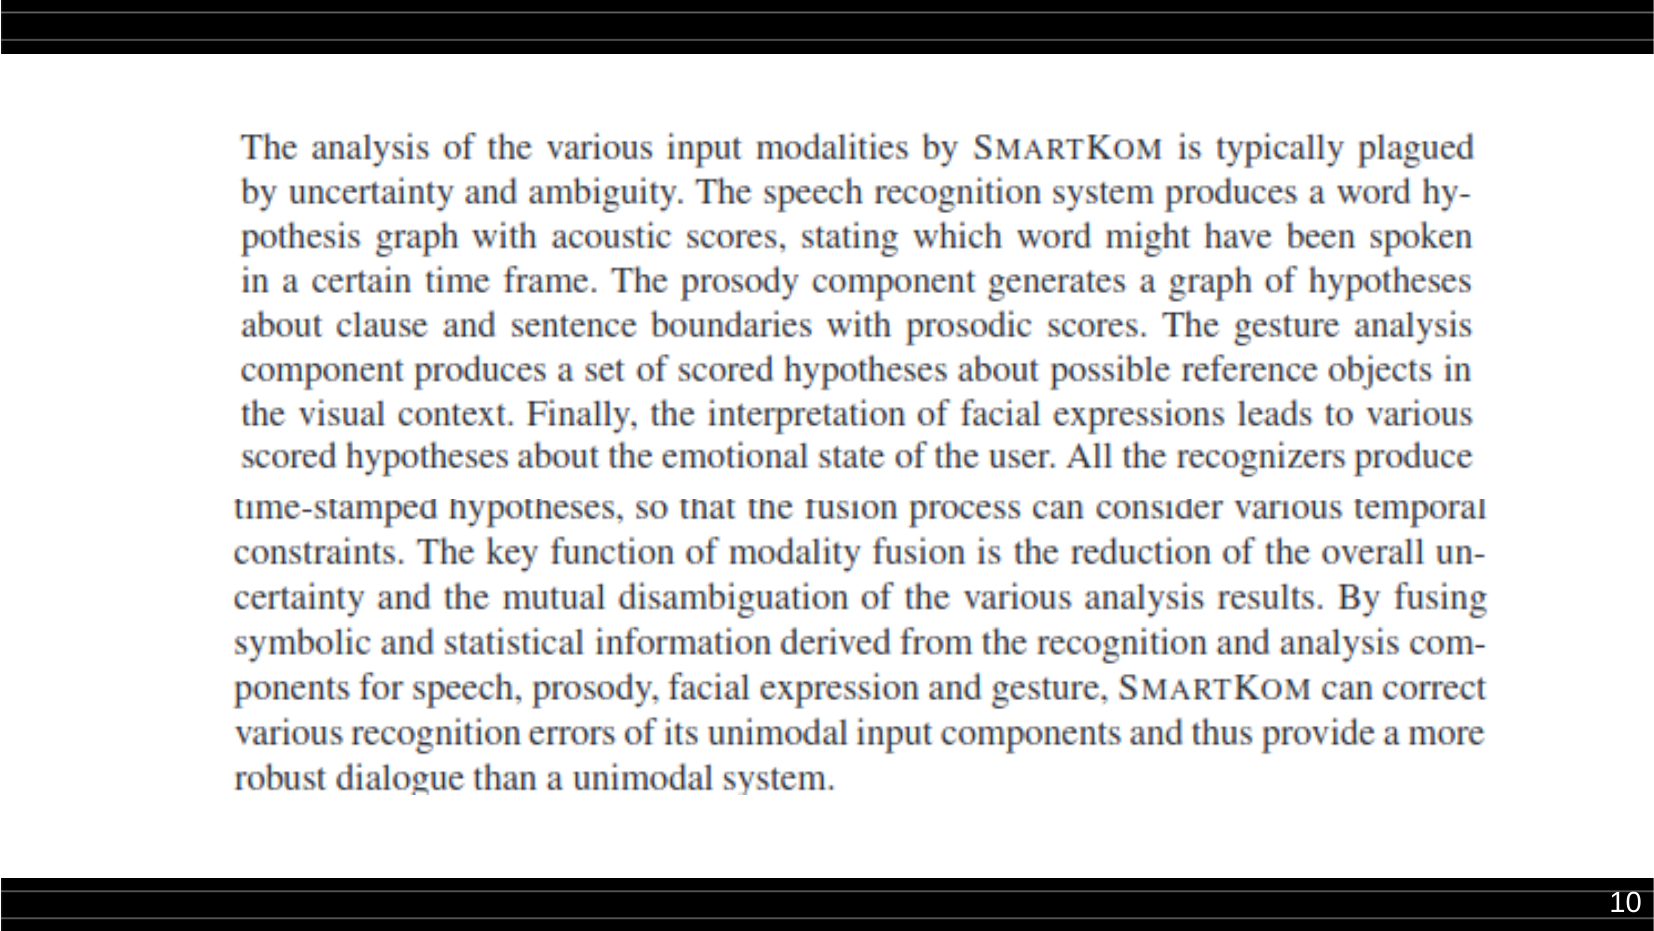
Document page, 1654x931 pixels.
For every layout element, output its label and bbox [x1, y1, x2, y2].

picture [211, 102, 1531, 796]
picture [1, 0, 1654, 54]
picture [1, 878, 1654, 931]
